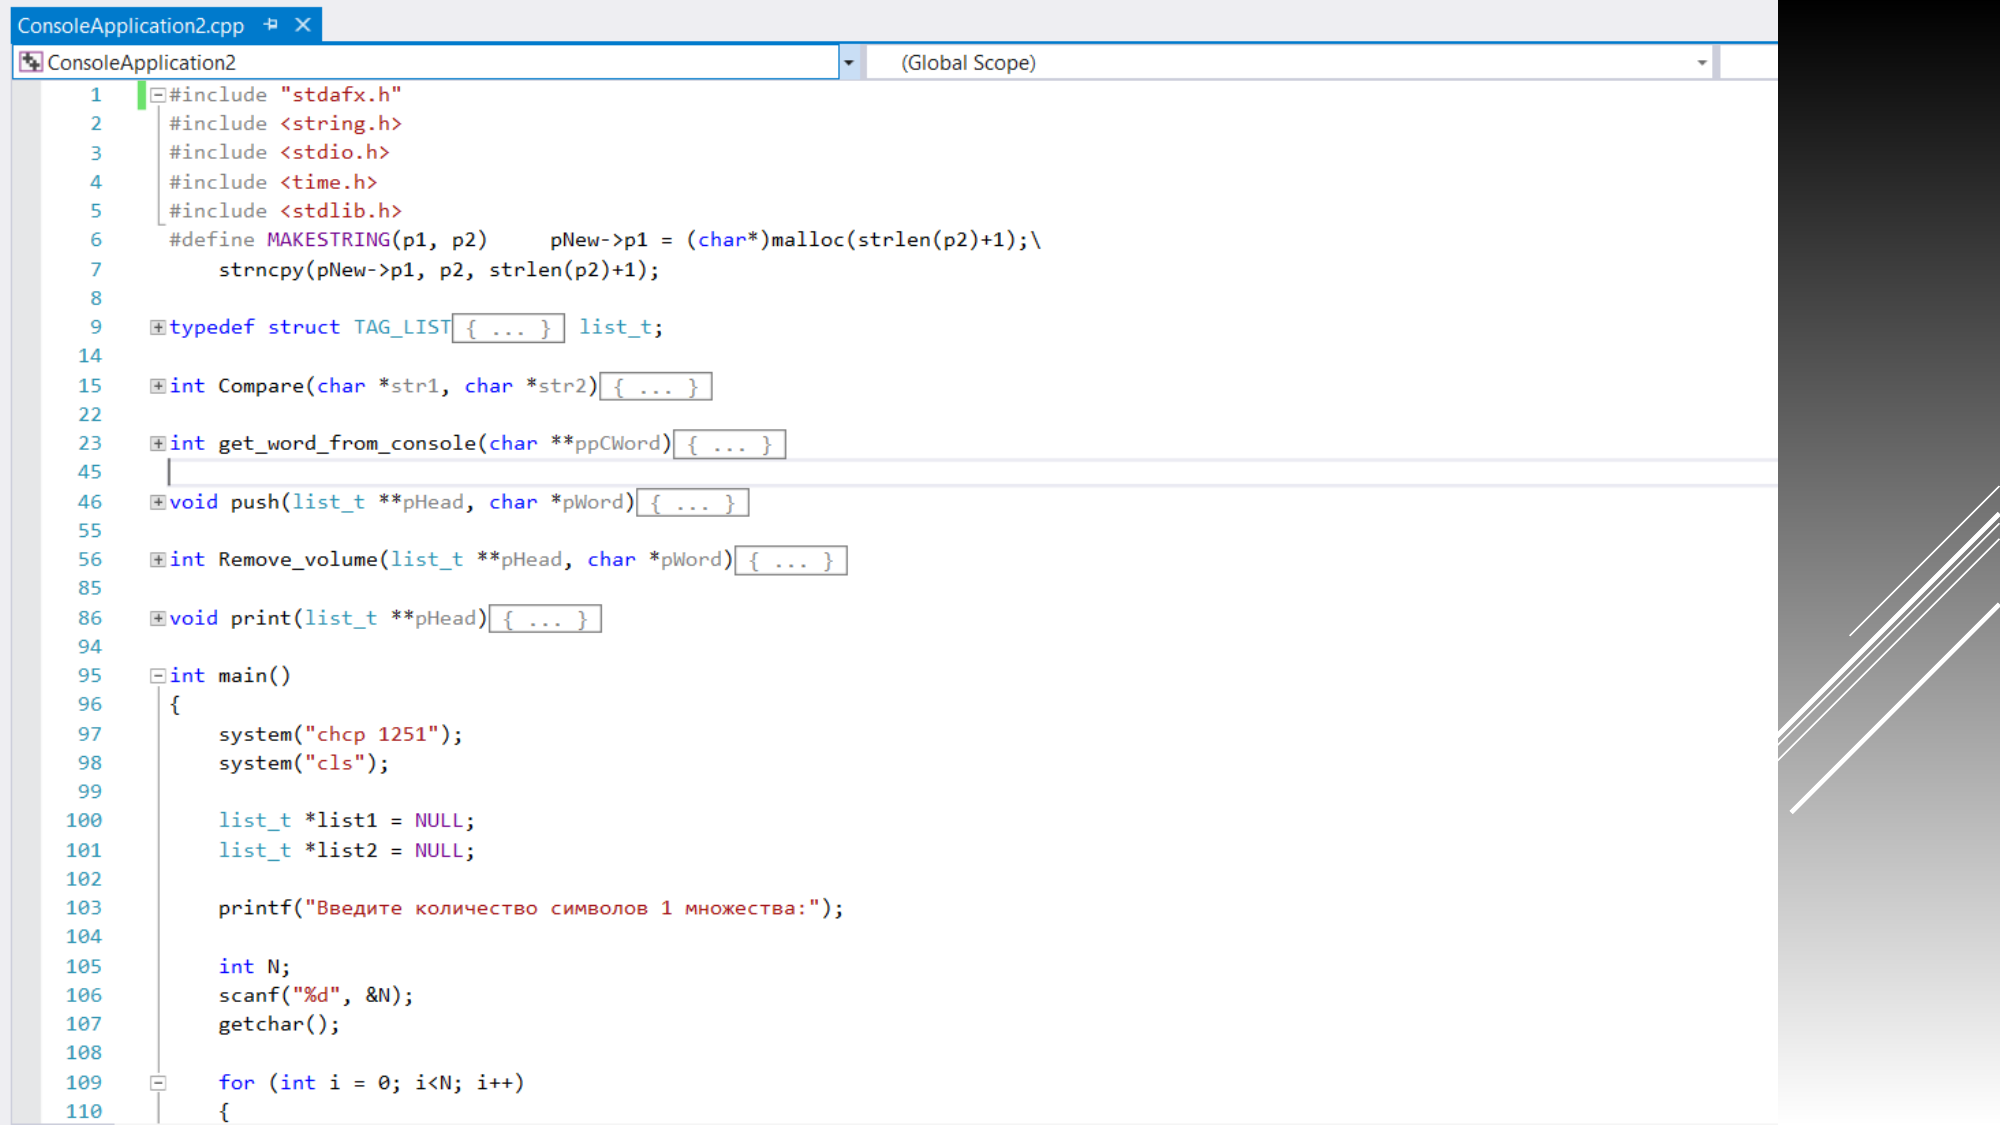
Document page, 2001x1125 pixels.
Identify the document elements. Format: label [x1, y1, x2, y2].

picture [0, 0, 1778, 1125]
